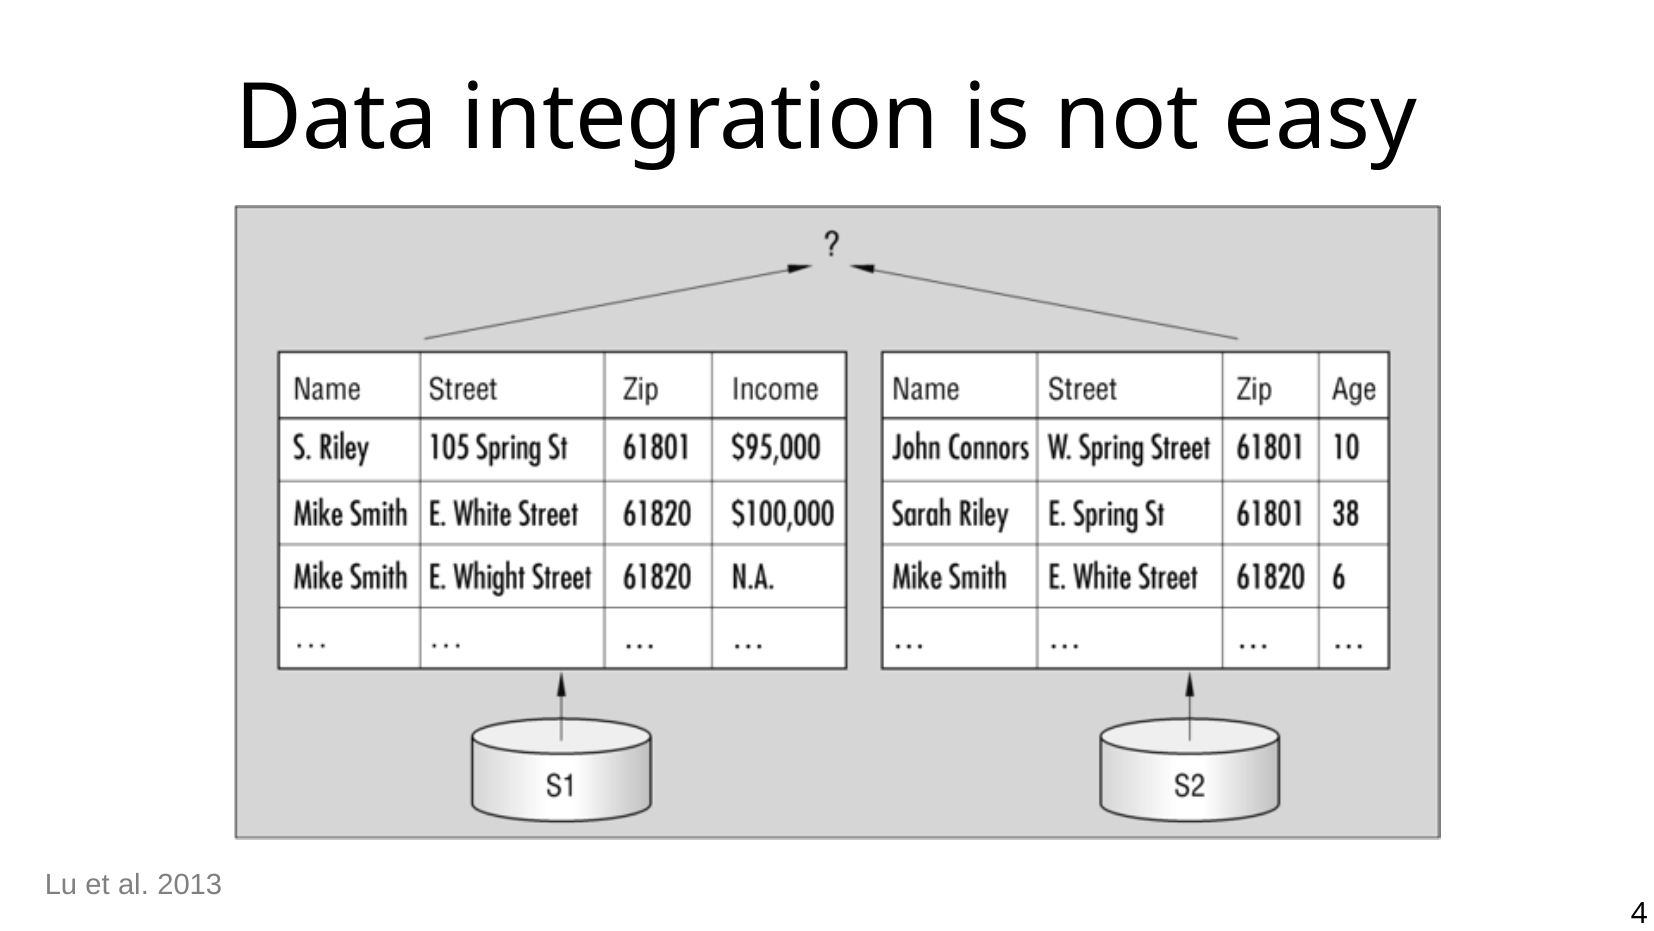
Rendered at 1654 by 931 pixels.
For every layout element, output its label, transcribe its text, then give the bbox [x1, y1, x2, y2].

title Data integration is not easy [82, 1, 1571, 226]
picture [234, 226, 1441, 841]
text_box Lu et al. 2013 [30, 860, 661, 909]
